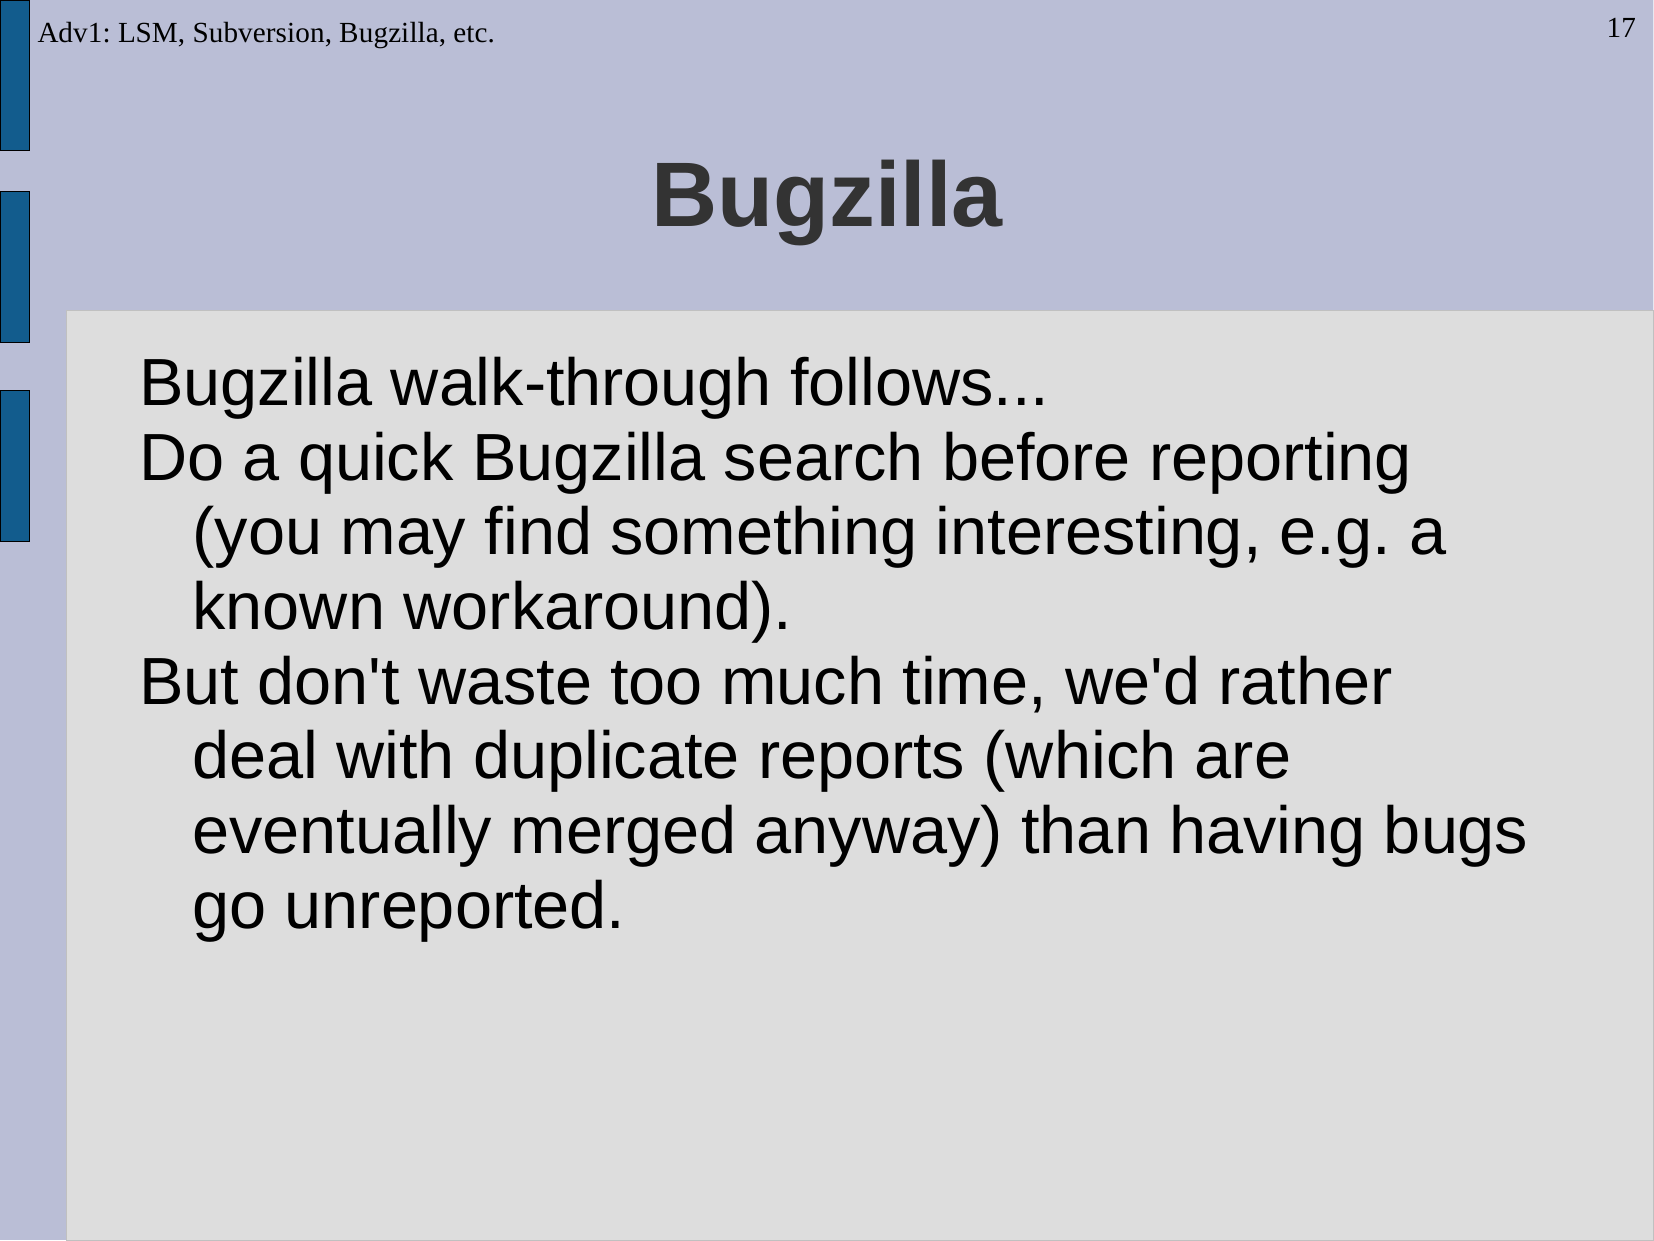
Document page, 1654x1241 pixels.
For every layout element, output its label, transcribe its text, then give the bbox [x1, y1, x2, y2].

title Bugzilla [121, 91, 1534, 299]
list Bugzilla walk-through follows... Do a quick Bugzilla search before reporting (you may find something interesting, e.g. a known workaround). But don't waste too much time, we'd rather deal with duplicate reports (which are eventually merged anyway) than having bugs go unreported. [121, 344, 1534, 1127]
